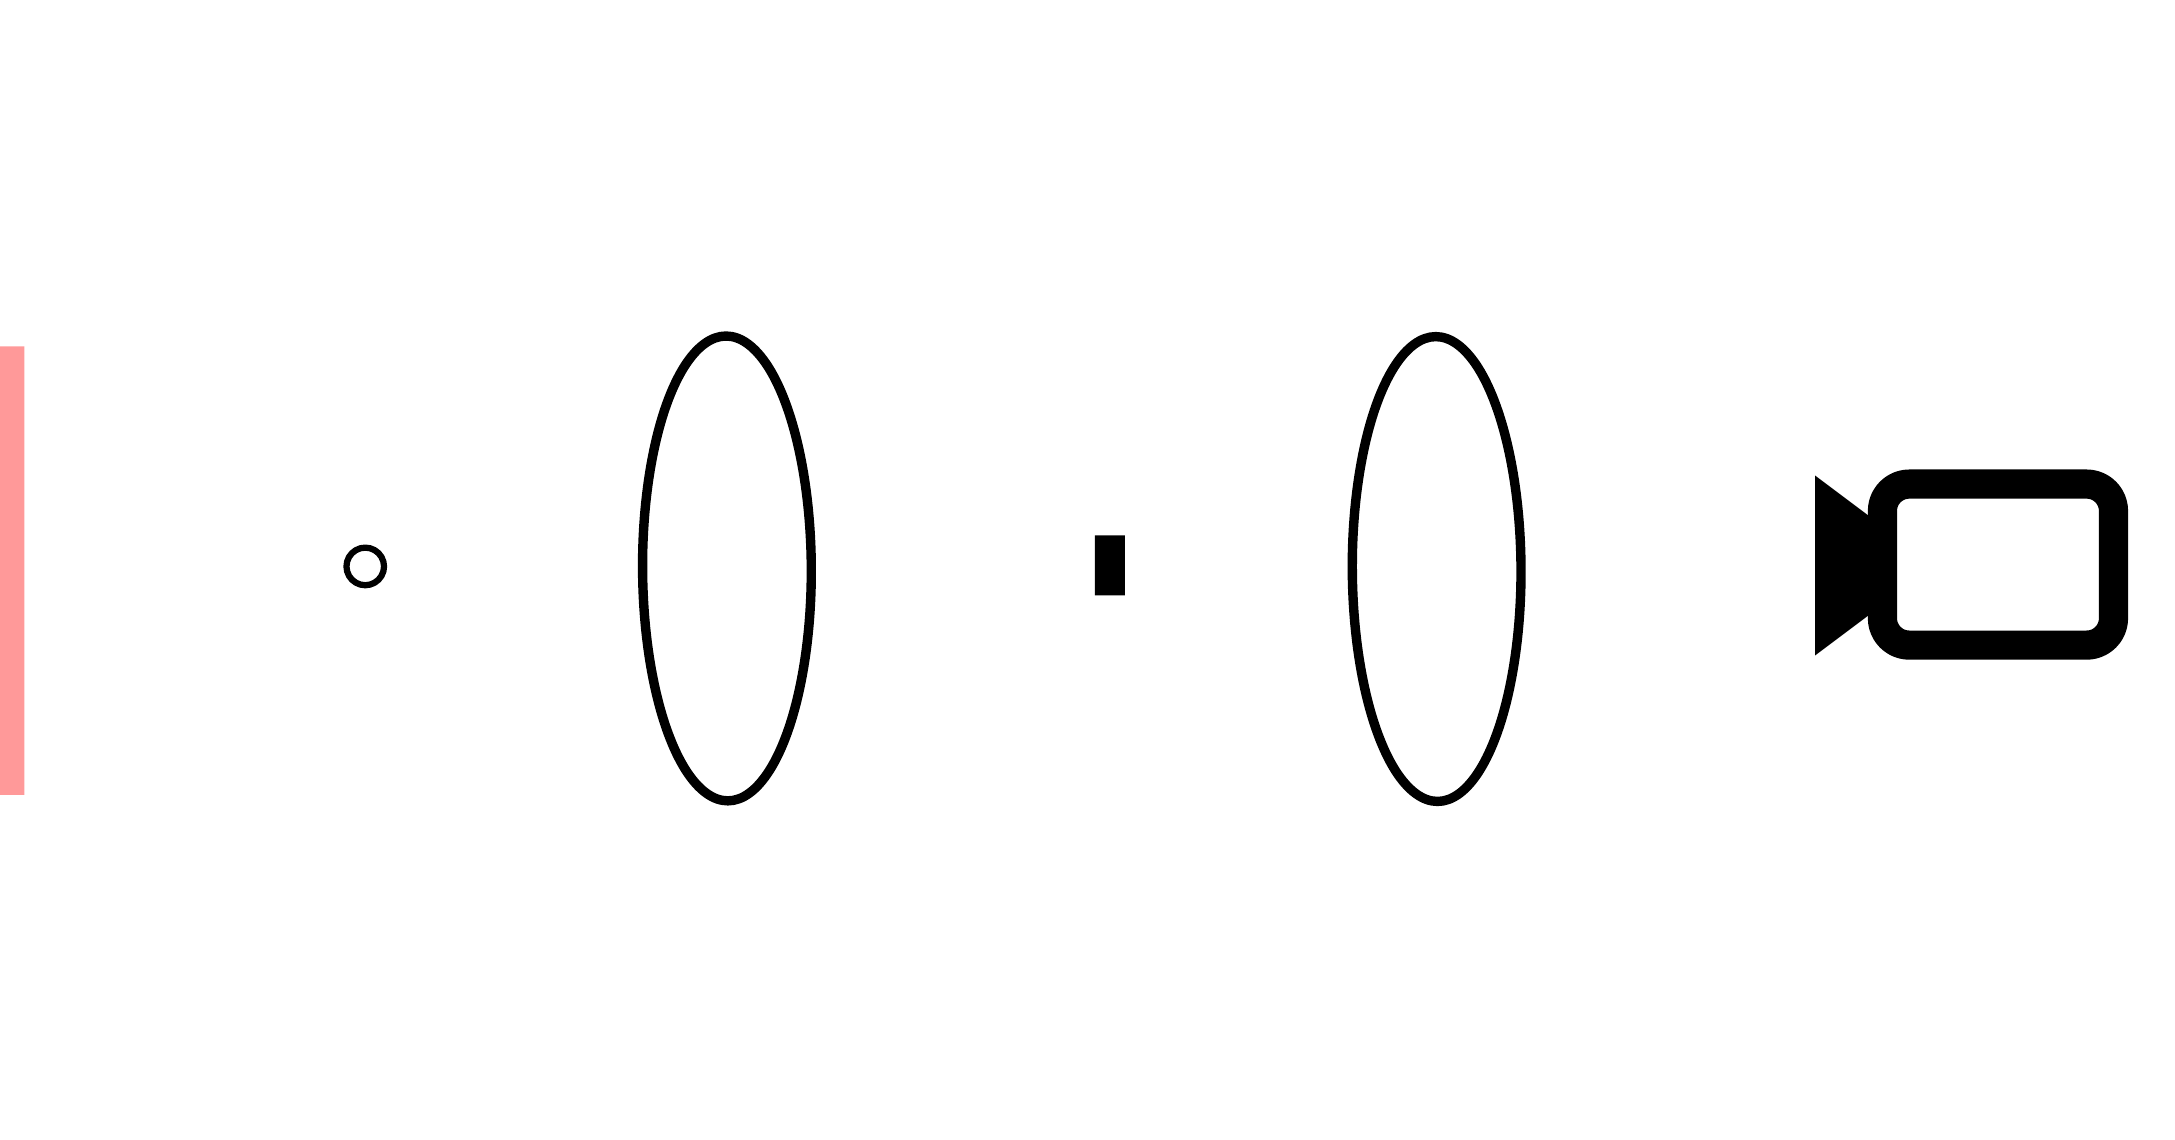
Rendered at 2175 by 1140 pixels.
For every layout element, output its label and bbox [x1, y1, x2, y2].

text_box [1815, 475, 1876, 656]
text_box [1352, 336, 1522, 802]
text_box [1094, 535, 1125, 596]
text_box [1882, 484, 2114, 646]
text_box [642, 336, 812, 801]
